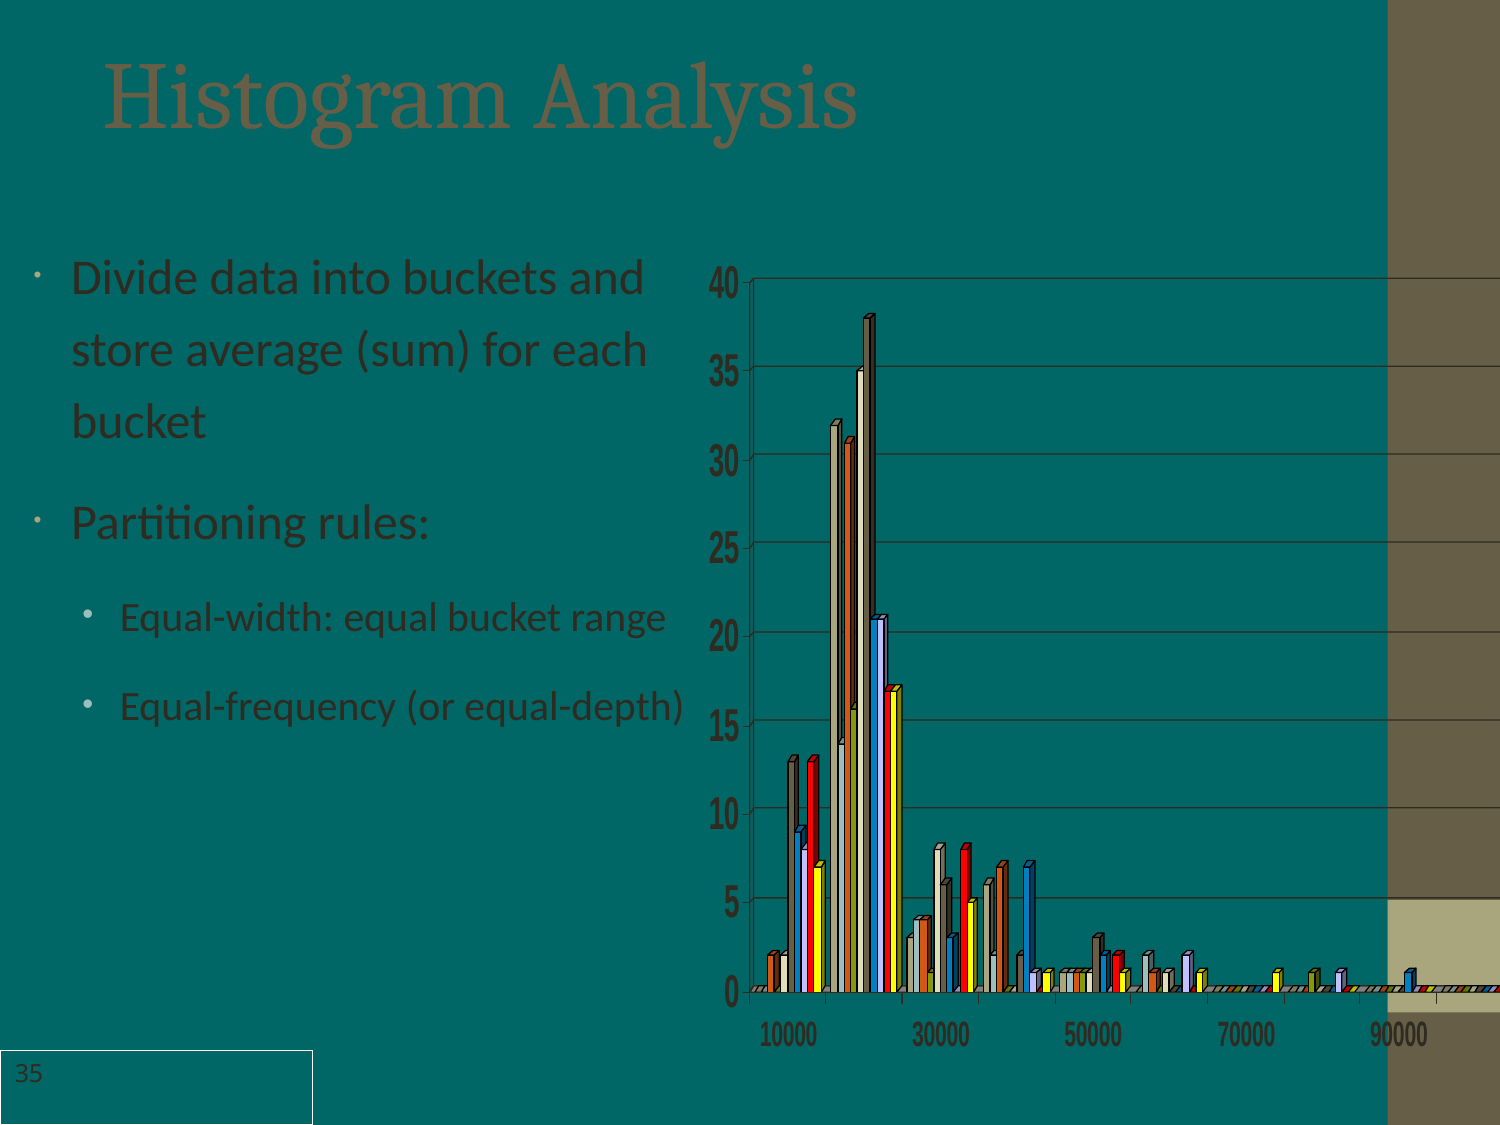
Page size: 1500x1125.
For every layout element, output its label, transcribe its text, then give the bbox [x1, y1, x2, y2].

picture [650, 212, 1500, 1100]
title Histogram Analysis [87, 24, 1388, 163]
list Divide data into buckets and store average (sum) for each bucket Partitioning rules: Equal-width: equal bucket range Equal-frequency (or equal-depth) [0, 224, 650, 913]
slide_number <number> [0, 1050, 313, 1125]
